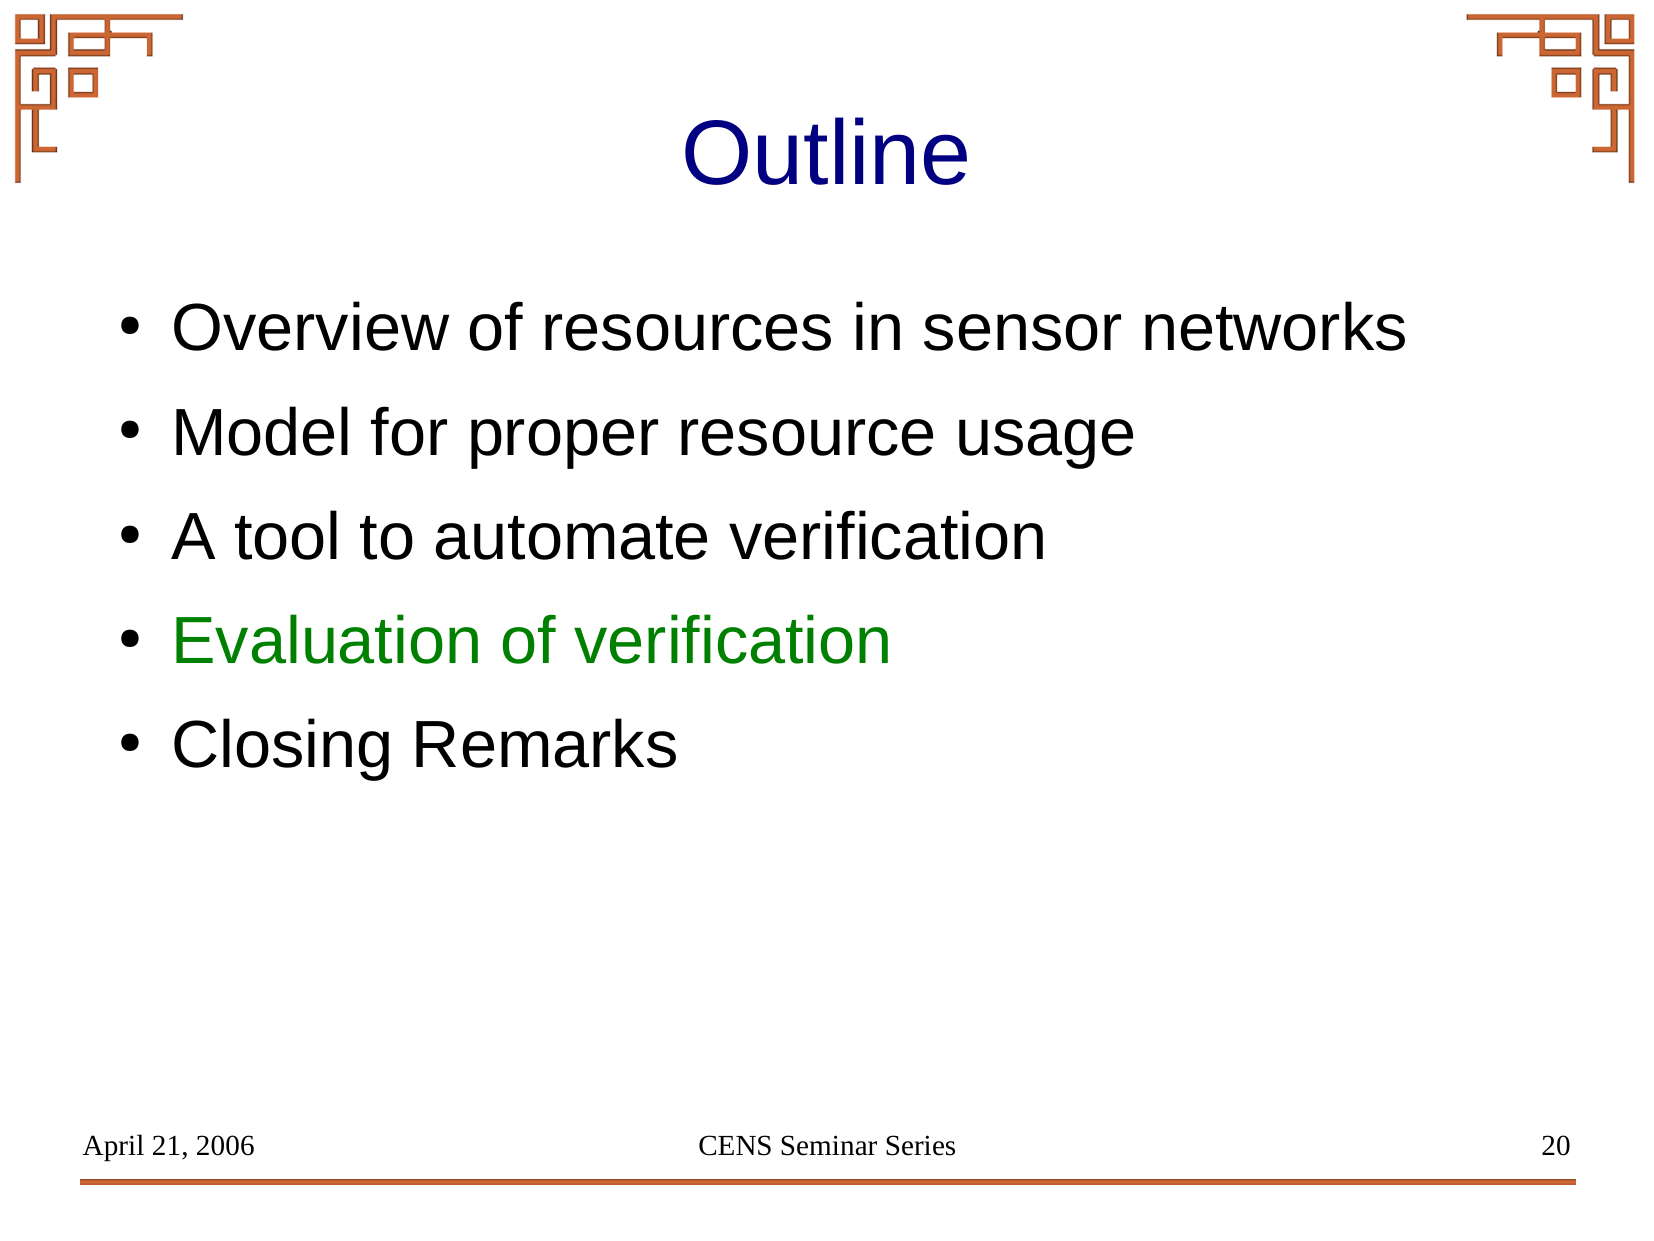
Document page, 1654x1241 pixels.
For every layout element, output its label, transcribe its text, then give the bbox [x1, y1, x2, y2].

list Overview of resources in sensor networks Model for proper resource usage A tool to automate verification Evaluation of verification Closing Remarks [82, 290, 1571, 1109]
picture [1456, 0, 1650, 194]
picture [0, 0, 194, 194]
picture [80, 1179, 1576, 1185]
title Outline [82, 49, 1571, 257]
